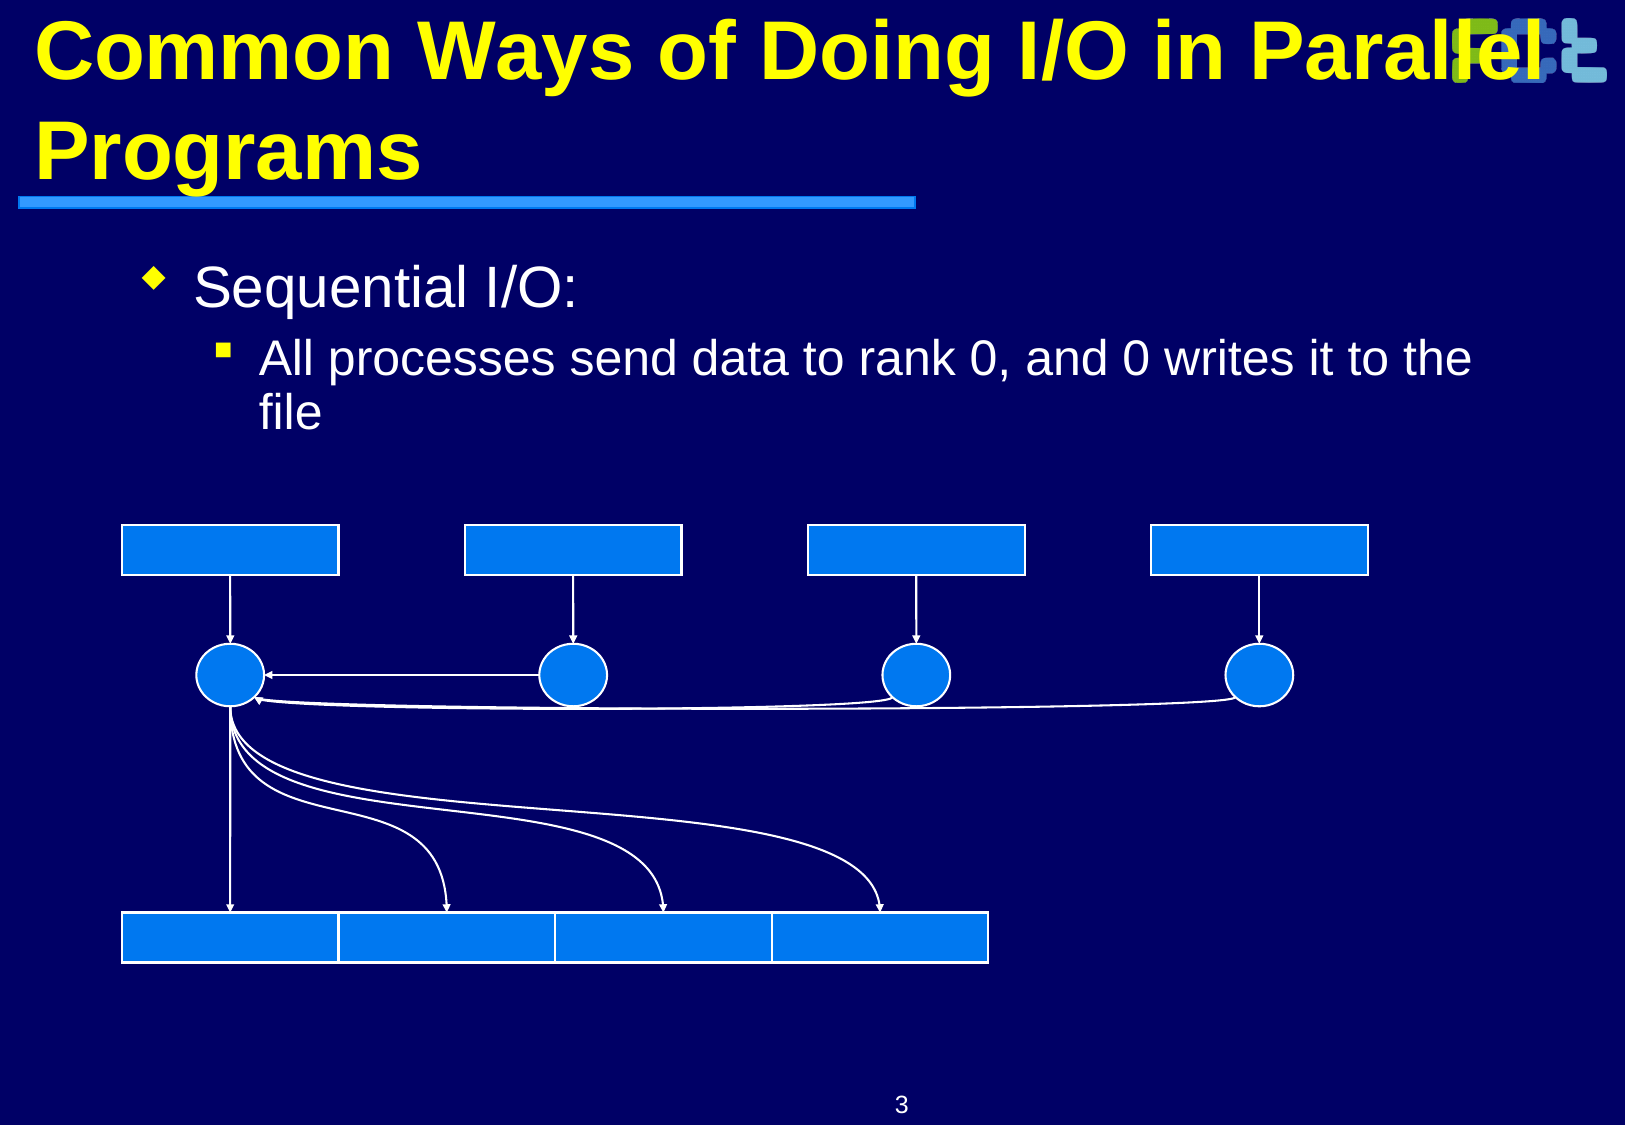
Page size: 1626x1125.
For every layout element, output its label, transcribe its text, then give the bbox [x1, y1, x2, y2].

title Common Ways of Doing I/O in Parallel Programs [19, 0, 1606, 204]
text_box [464, 524, 682, 575]
text_box [121, 912, 989, 963]
text_box [539, 643, 608, 705]
text_box <number> [428, 1080, 1376, 1116]
text_box [882, 643, 951, 706]
text_box [807, 524, 1025, 575]
text_box [121, 524, 339, 575]
text_box [196, 643, 265, 707]
list Sequential I/O: All processes send data to rank 0, and 0 writes it to the file [121, 249, 1504, 449]
text_box [1151, 524, 1368, 575]
text_box [1225, 643, 1294, 707]
